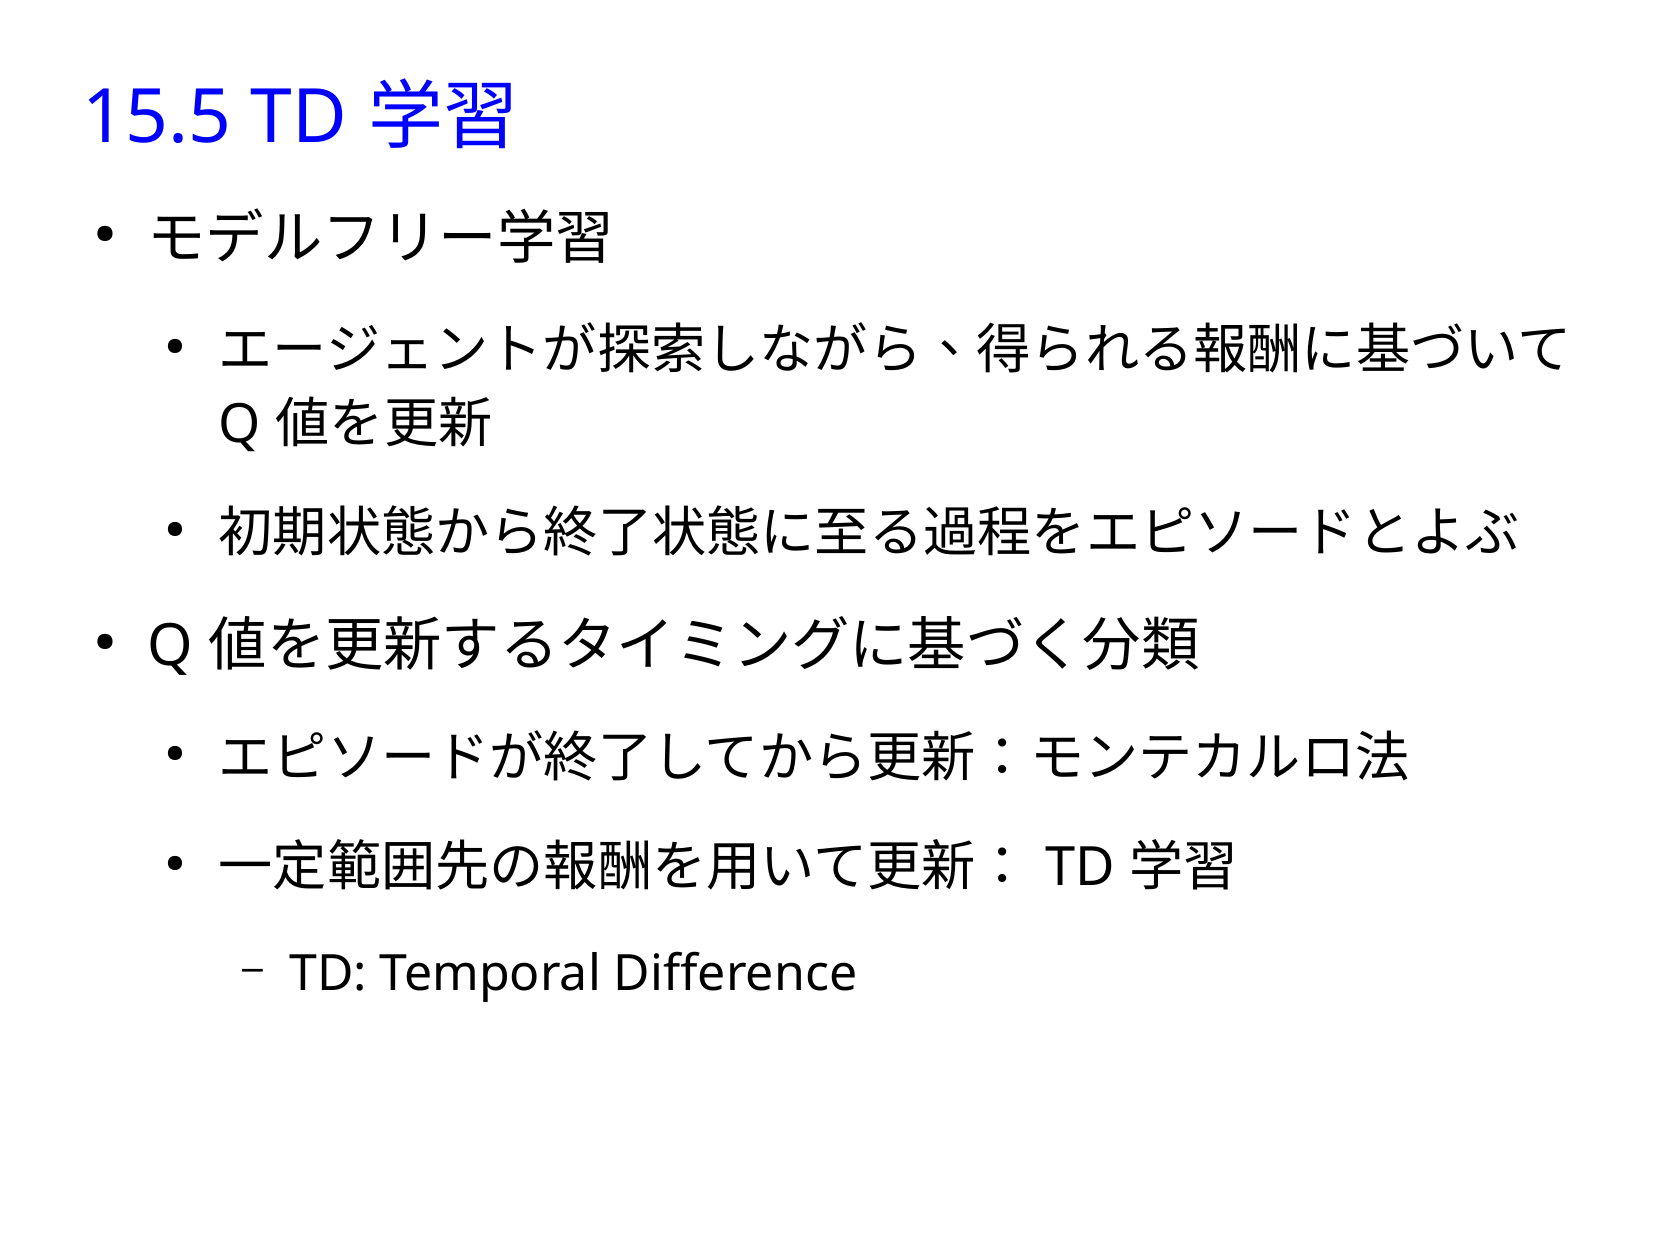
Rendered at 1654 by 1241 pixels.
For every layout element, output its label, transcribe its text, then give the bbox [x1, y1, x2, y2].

title 15.5 TD学習 [82, 49, 1571, 178]
list モデルフリー学習 エージェントが探索しながら、得られる報酬に基づいてQ値を更新 初期状態から終了状態に至る過程をエピソードとよぶ Q値を更新するタイミングに基づく分類 エピソードが終了してから更新：モンテカルロ法 一定範囲先の報酬を用いて更新：TD学習 TD: Temporal Difference [76, 195, 1595, 1065]
